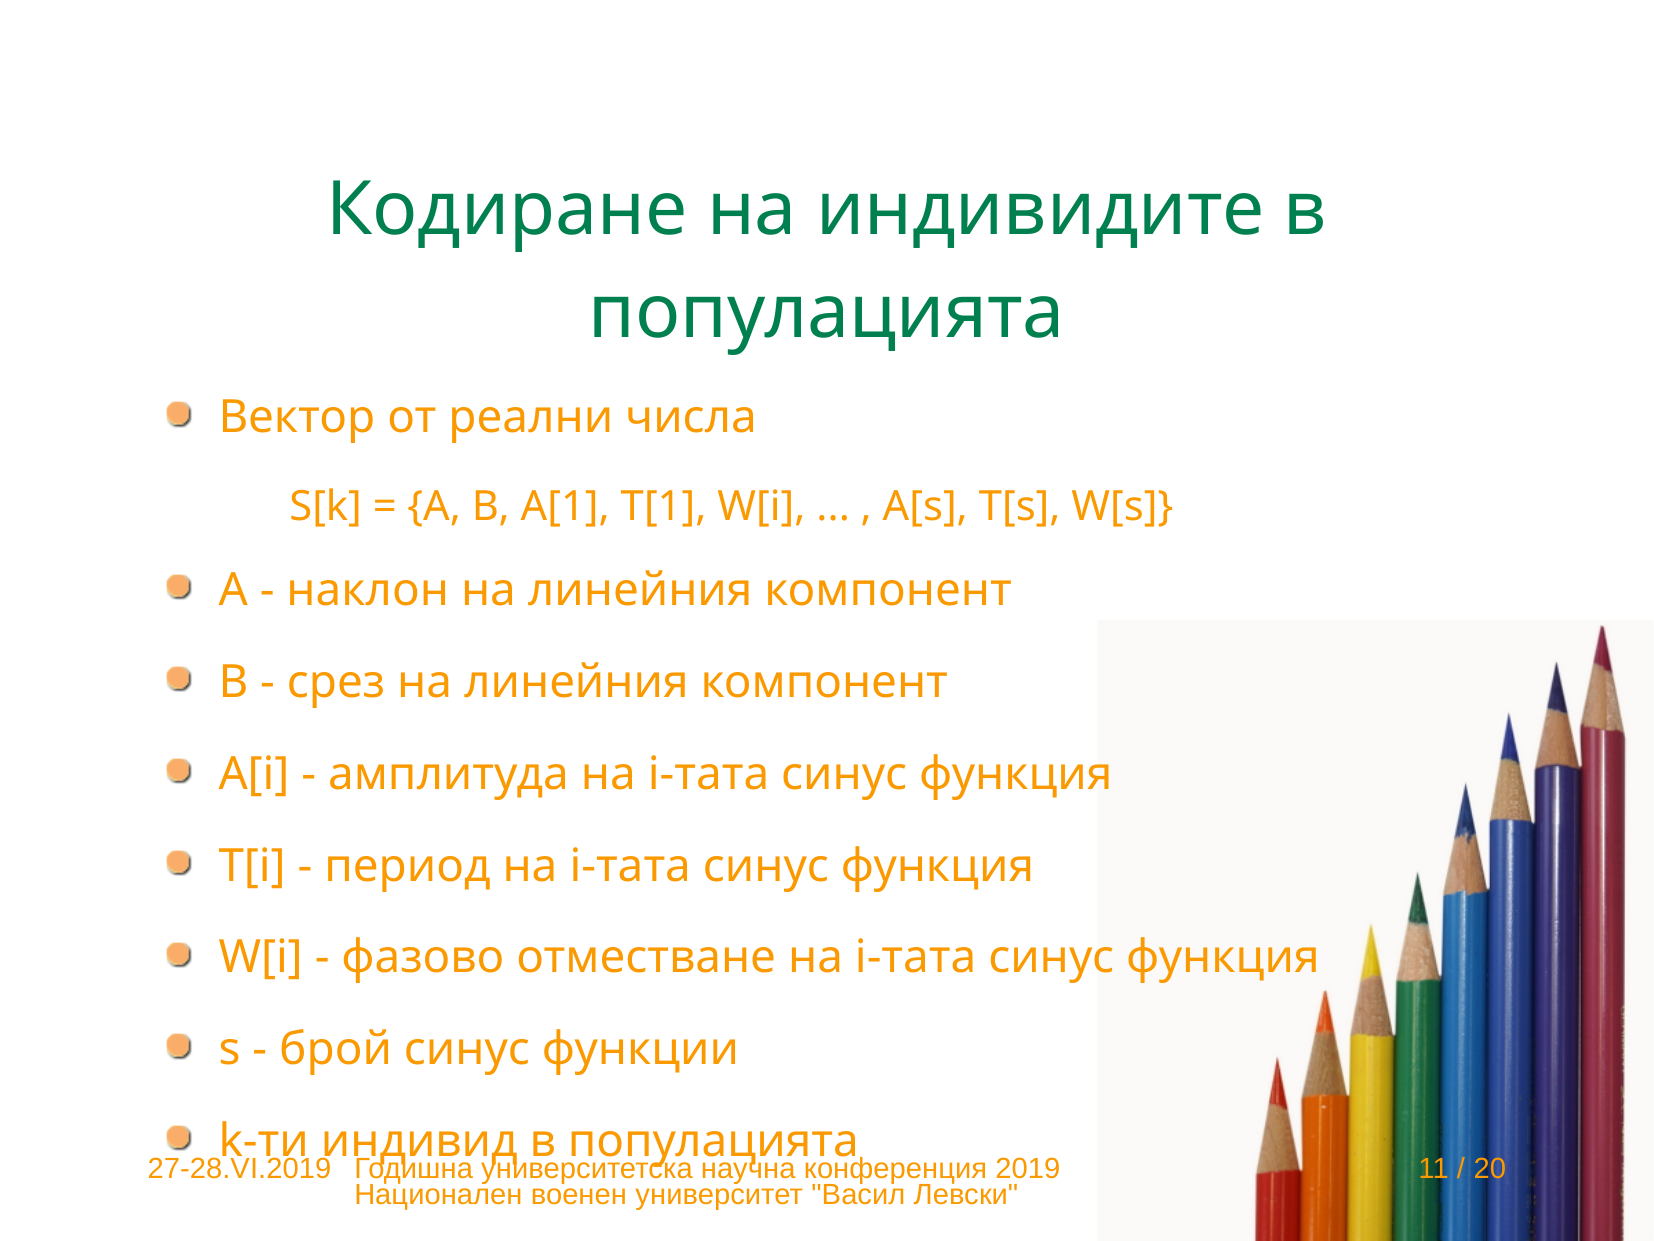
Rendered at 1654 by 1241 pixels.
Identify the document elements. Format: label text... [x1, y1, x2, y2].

picture [0, 0, 1654, 1241]
list Вектор от реални числа S[k] = {A, B, A[1], T[1], W[i], ... , A[s], T[s], W[s]} А - наклон на линейния компонент B - срез на линейния компонент A[i] - амплитуда на i-тата синус функция T[i] - период на i-тата синус функция W[i] - фазово отместване на i-тата синус функция s - брой синус функции k-ти индивид в популацията [147, 383, 1506, 1126]
title Кодиране на индивидите в популацията [147, 153, 1506, 361]
